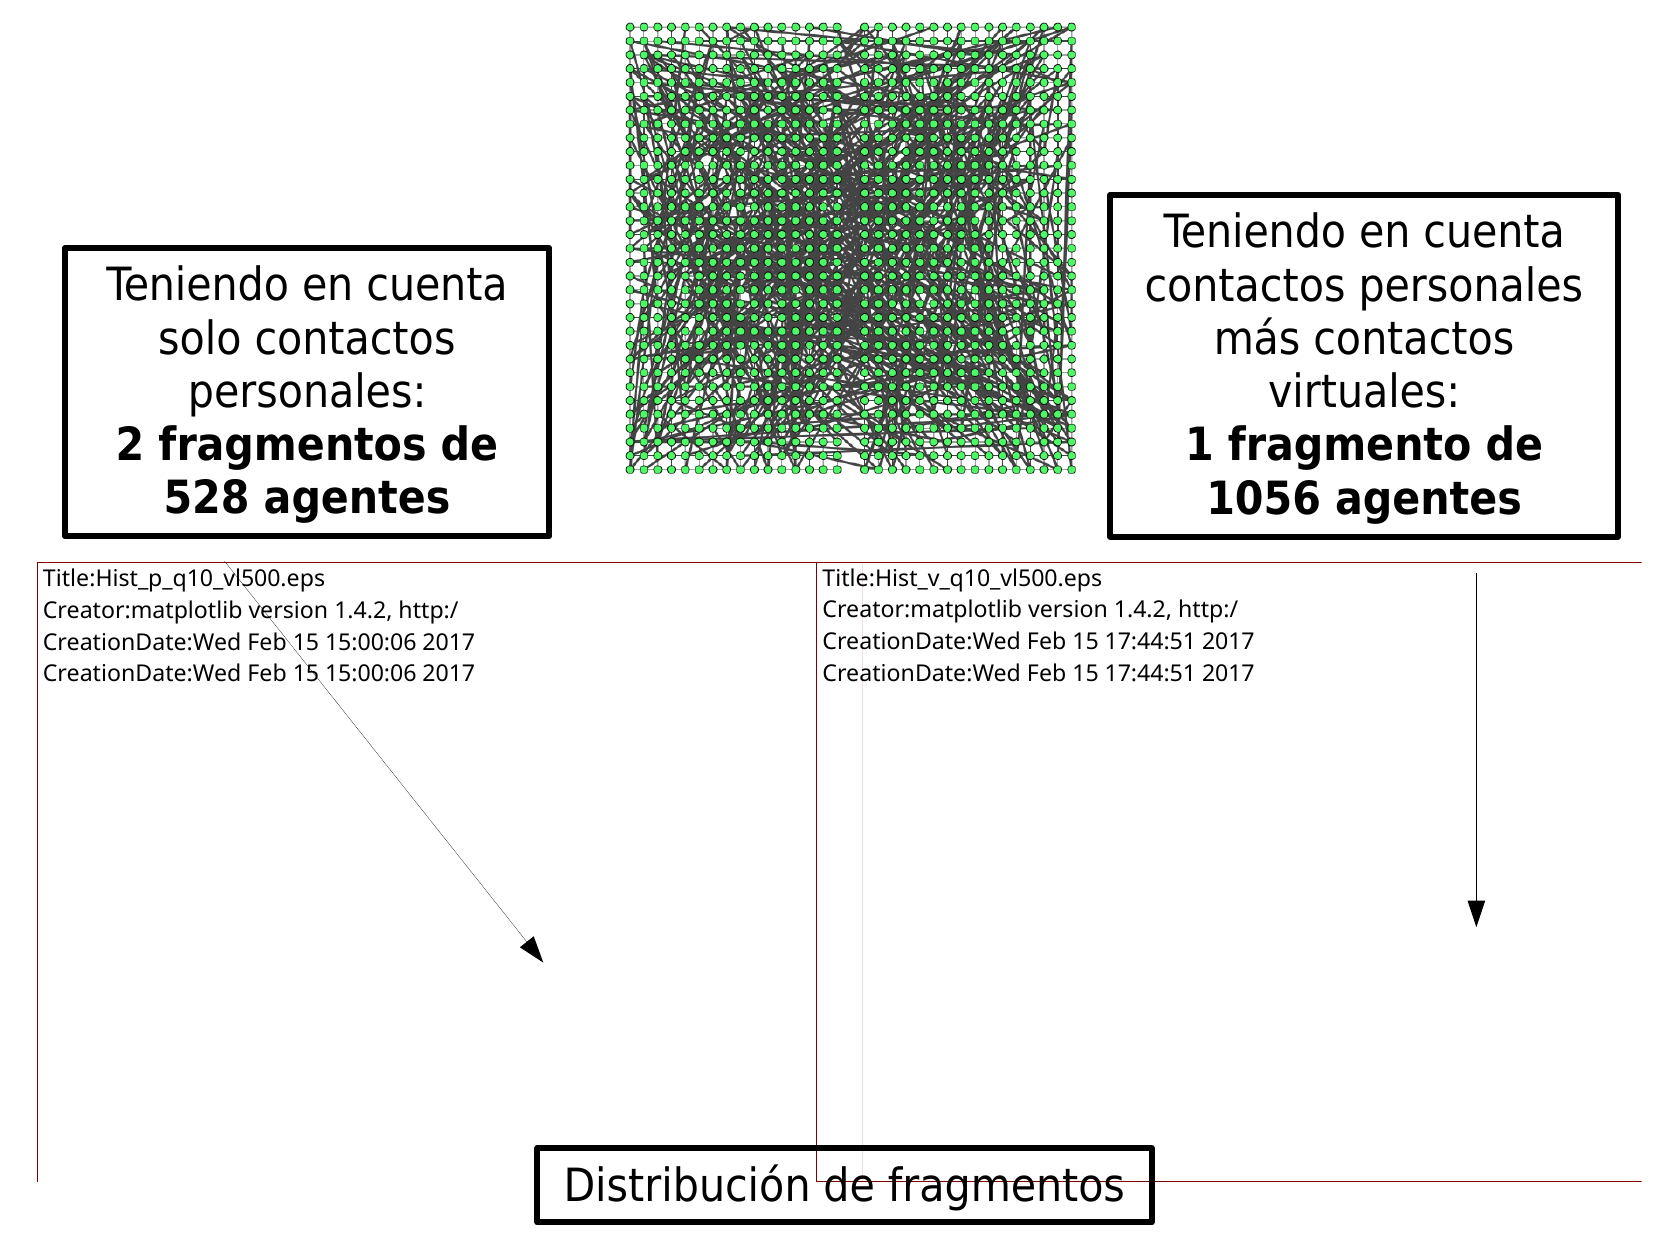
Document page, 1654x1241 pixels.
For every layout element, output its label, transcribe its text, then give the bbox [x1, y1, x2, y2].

text_box Teniendo en cuenta contactos personales más contactos virtuales: 1 fragmento de 1056 agentes [1110, 194, 1619, 537]
text_box Distribución de fragmentos [537, 1148, 1152, 1223]
picture [35, 560, 1642, 1182]
text_box Teniendo en cuenta solo contactos personales: 2 fragmentos de 528 agentes [64, 248, 550, 537]
picture [614, 11, 1087, 485]
